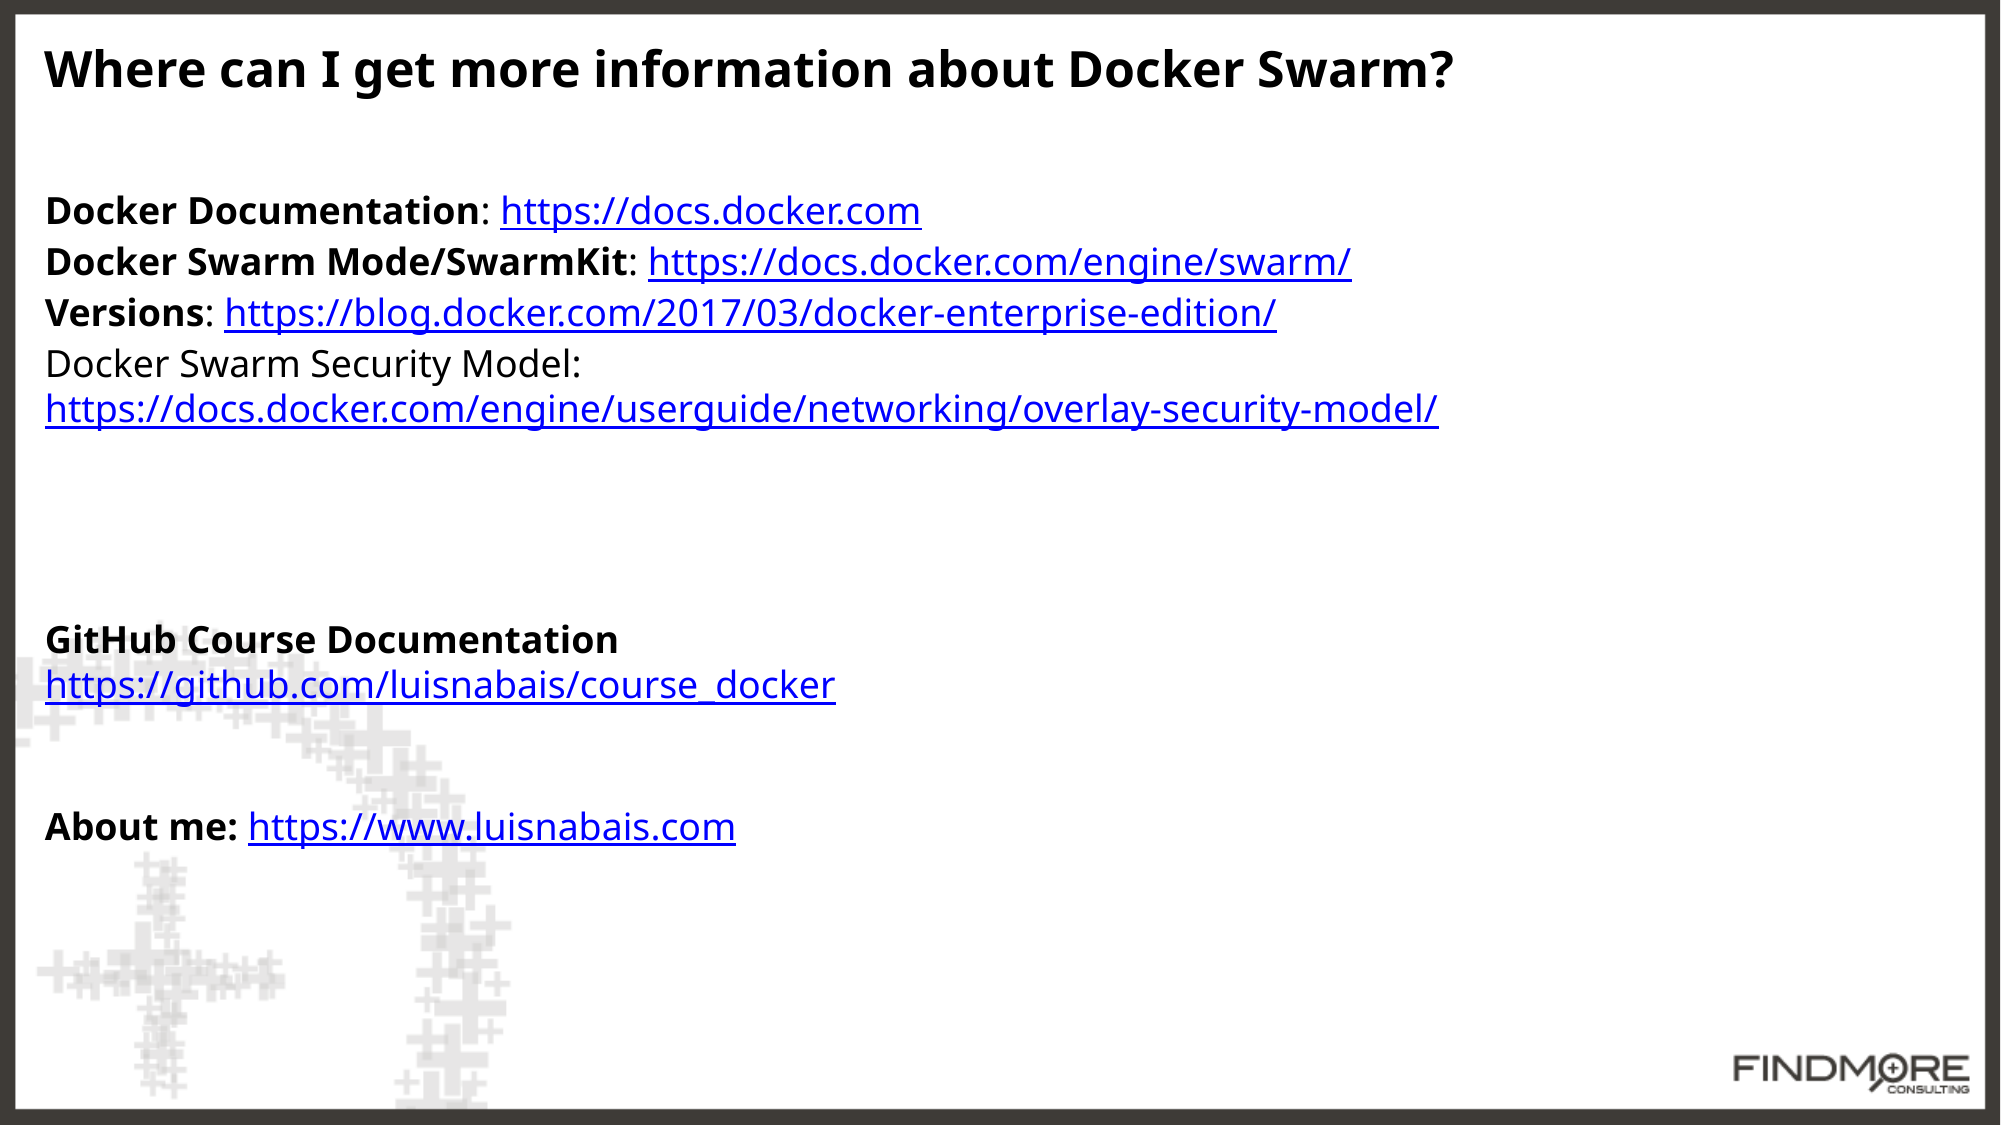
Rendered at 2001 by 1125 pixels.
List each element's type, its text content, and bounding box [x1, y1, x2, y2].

picture [0, 0, 2001, 1125]
text_box Where can I get more information about Docker Swarm? Docker Documentation: https://docs.docker.com Docker Swarm Mode/SwarmKit: https://docs.docker.com/engine/swarm/ Versions: https://blog.docker.com/2017/03/docker-enterprise-edition/ Docker Swarm Security Model: https://docs.docker.com/engine/userguide/networking/overlay-security-model/ GitHub Course Documentation https://github.com/luisnabais/course_docker About me: https://www.luisnabais.com [29, 29, 1950, 1061]
